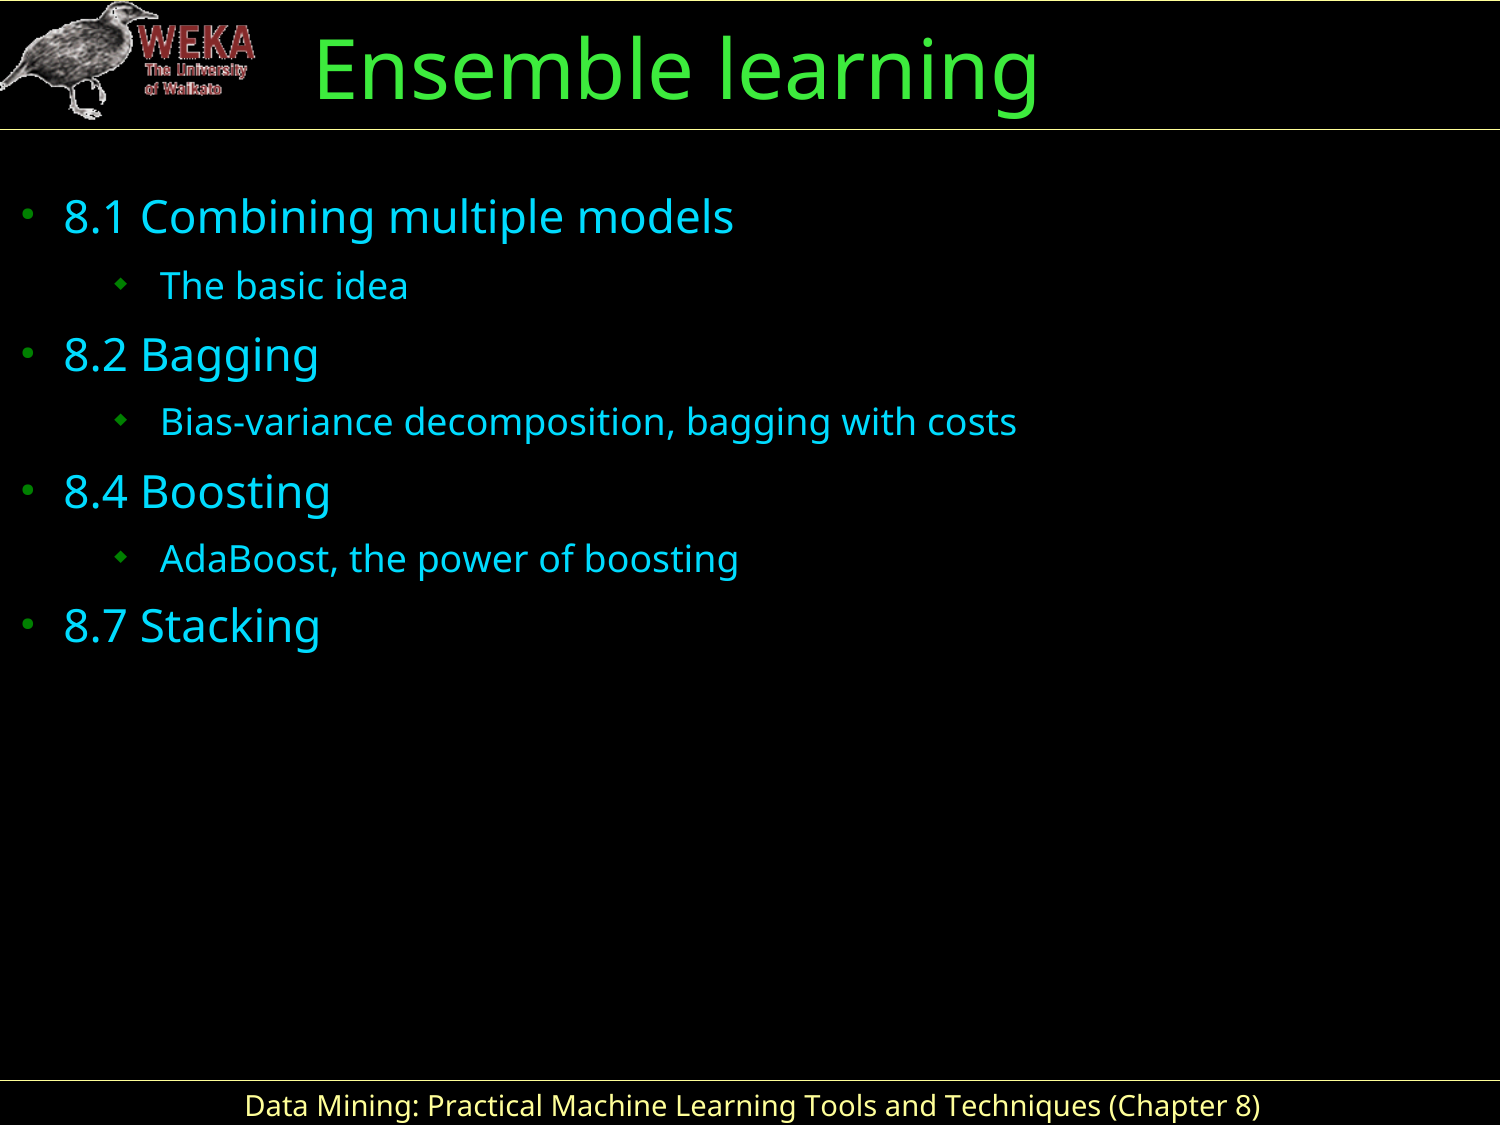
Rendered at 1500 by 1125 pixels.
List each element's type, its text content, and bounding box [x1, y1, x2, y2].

text_box 8.1 Combining multiple models The basic idea 8.2 Bagging Bias-variance decomposition, bagging with costs 8.4 Boosting AdaBoost, the power of boosting 8.7 Stacking [5, 177, 1500, 1004]
title Ensemble learning [297, 0, 1500, 148]
picture [0, 1, 266, 129]
